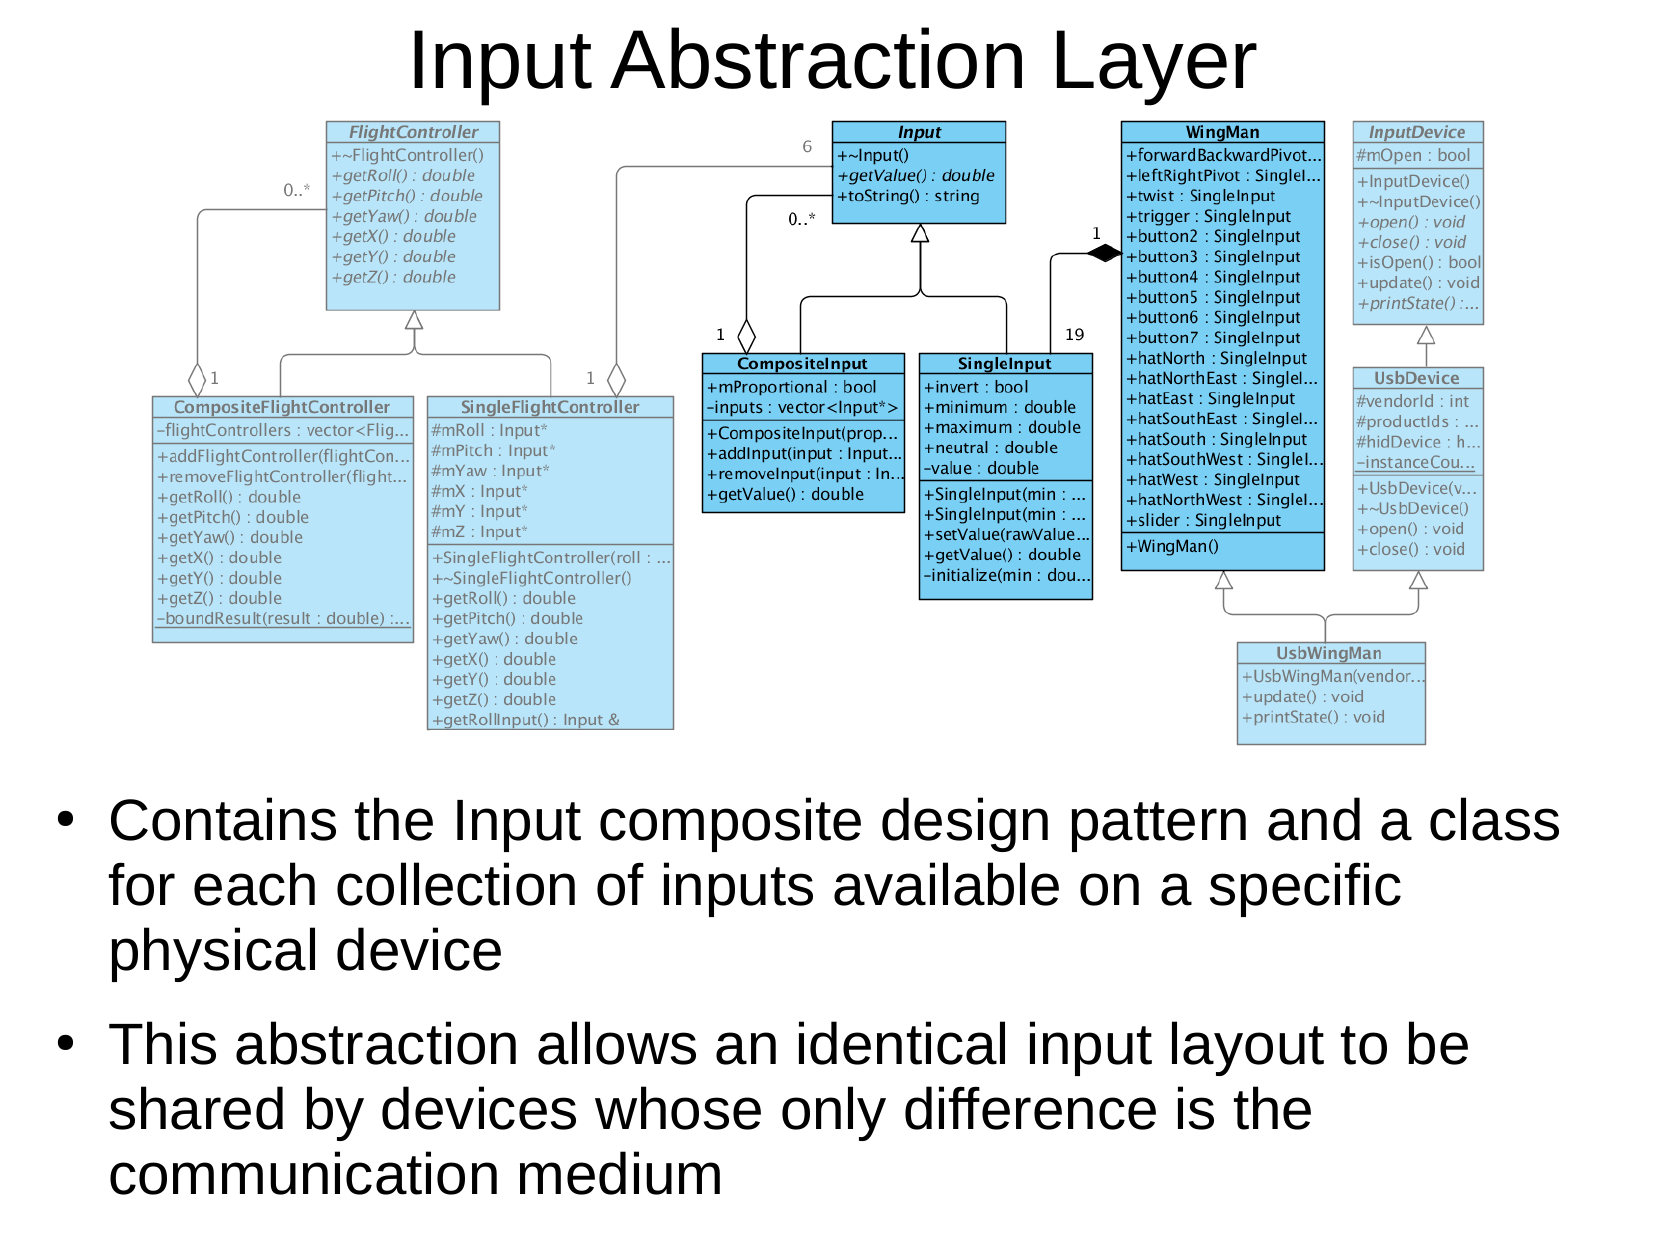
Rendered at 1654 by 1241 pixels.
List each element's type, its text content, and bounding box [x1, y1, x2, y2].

title Input Abstraction Layer [89, 6, 1578, 113]
picture [149, 118, 1487, 751]
list Contains the Input composite design pattern and a class for each collection of inputs available on a specific physical device This abstraction allows an identical input layout to be shared by devices whose only difference is the communication medium [37, 787, 1613, 1208]
